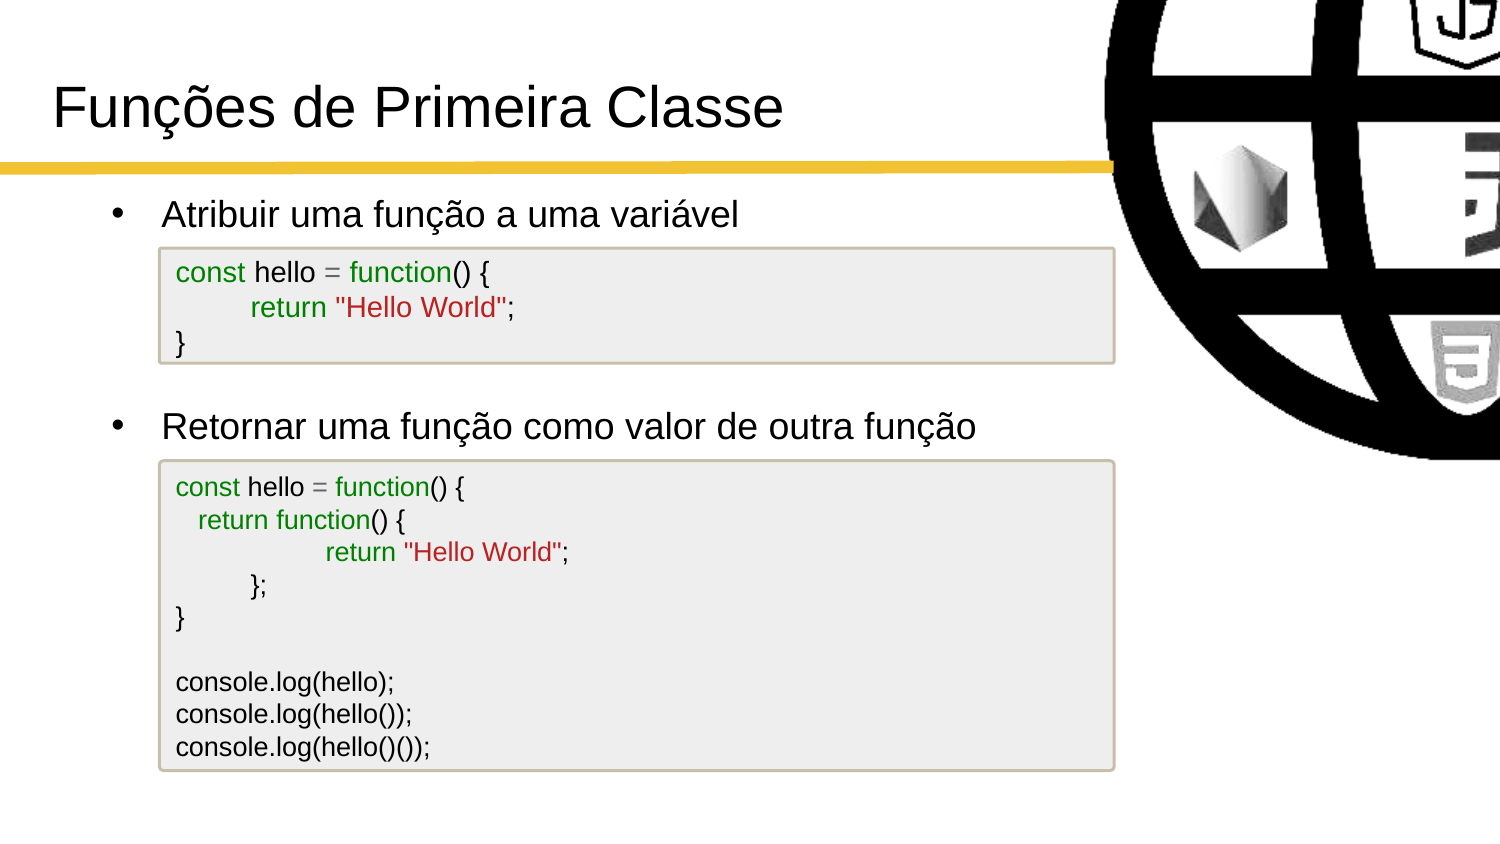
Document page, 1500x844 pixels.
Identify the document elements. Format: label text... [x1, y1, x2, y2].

text_box Funções de Primeira Classe [37, 33, 1463, 175]
text_box Retornar uma função como valor de outra função [89, 394, 1406, 479]
text_box Atribuir uma função a uma variável [89, 182, 1406, 266]
picture [1078, 0, 1500, 532]
text_box const hello = function() { return "Hello World"; } [159, 248, 1115, 364]
text_box const hello = function() { return function() { return "Hello World"; }; } console.log(hello); console.log(hello()); console.log(hello()()); [159, 460, 1115, 771]
